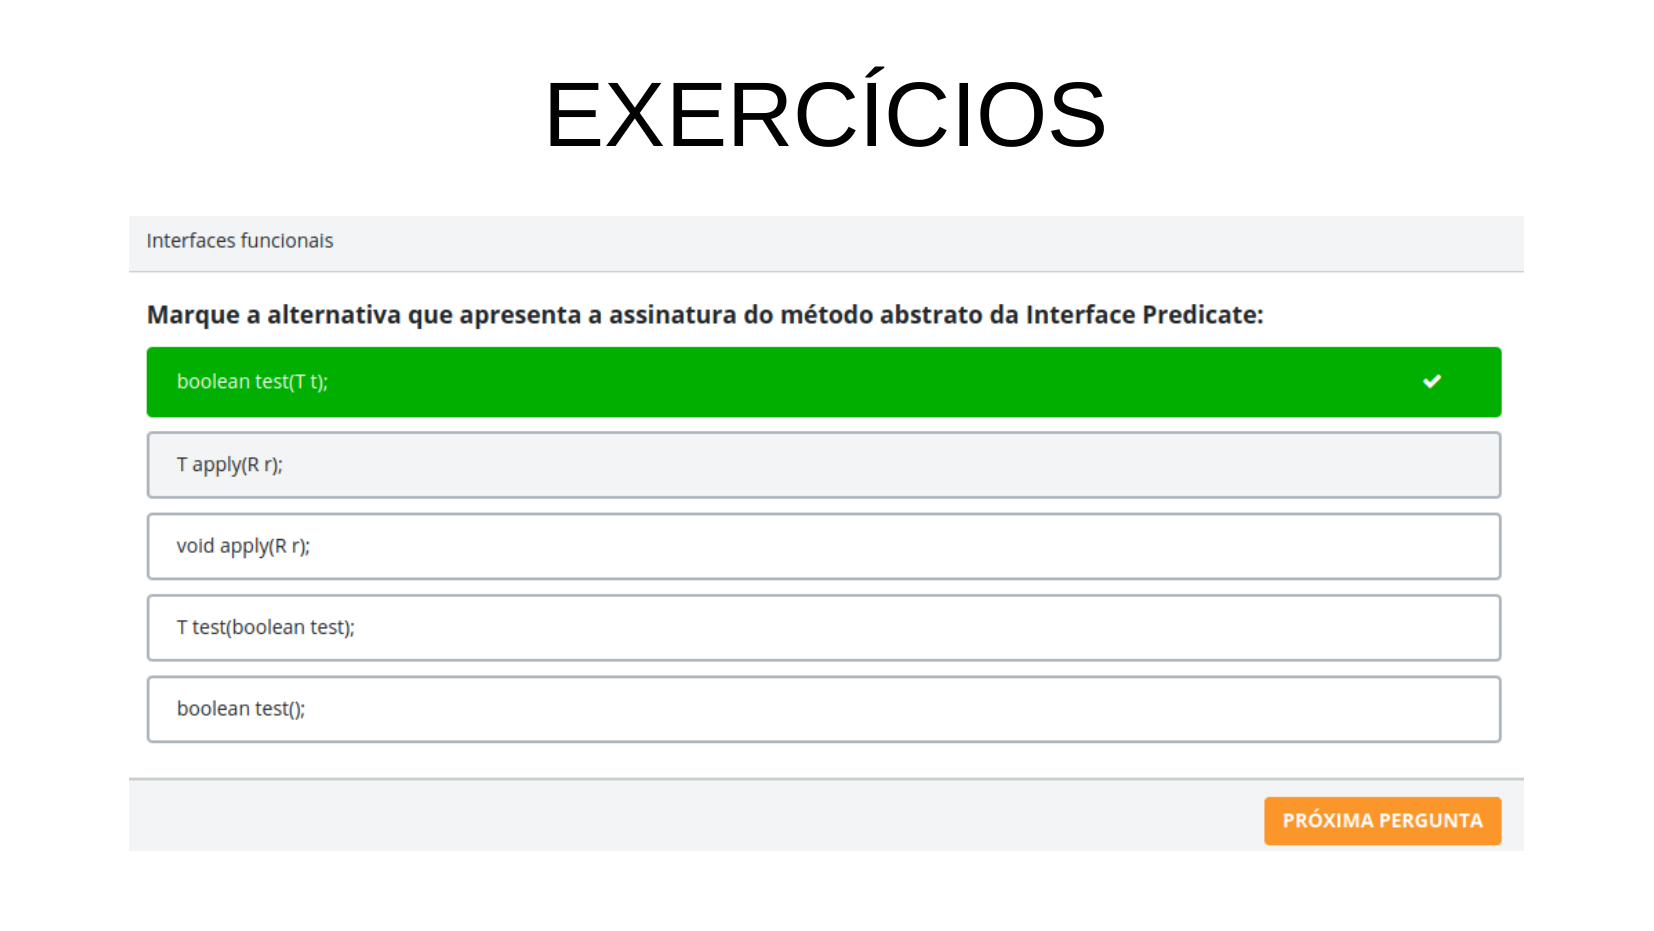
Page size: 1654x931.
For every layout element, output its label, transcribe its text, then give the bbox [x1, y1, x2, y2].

picture [129, 216, 1524, 851]
title EXERCÍCIOS [82, 37, 1571, 193]
